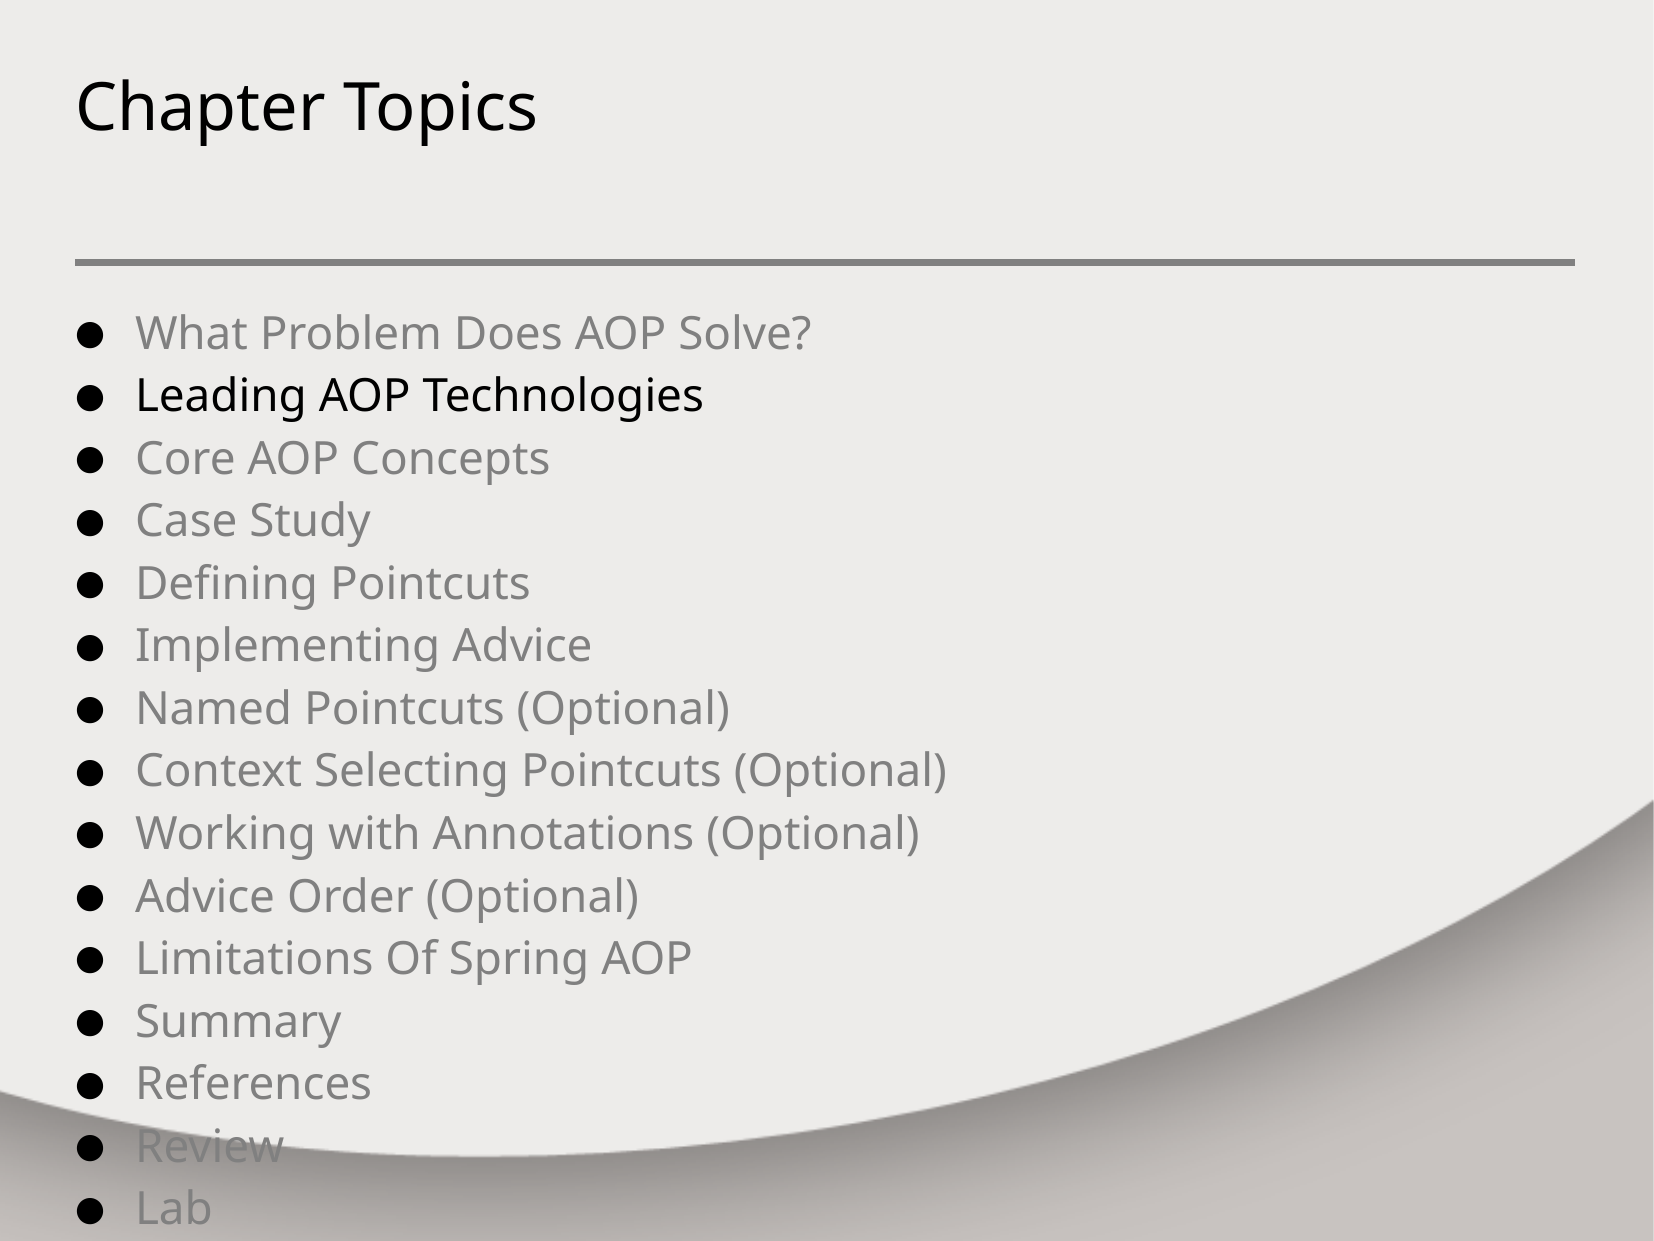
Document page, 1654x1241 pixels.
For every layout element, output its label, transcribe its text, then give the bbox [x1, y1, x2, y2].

picture [0, 0, 1654, 1241]
title Chapter Topics [75, 75, 1576, 226]
list What Problem Does AOP Solve? Leading AOP Technologies Core AOP Concepts Case Study Defining Pointcuts Implementing Advice Named Pointcuts (Optional) Context Selecting Pointcuts (Optional) Working with Annotations (Optional) Advice Order (Optional) Limitations Of Spring AOP Summary References Review Lab [75, 300, 1576, 1163]
